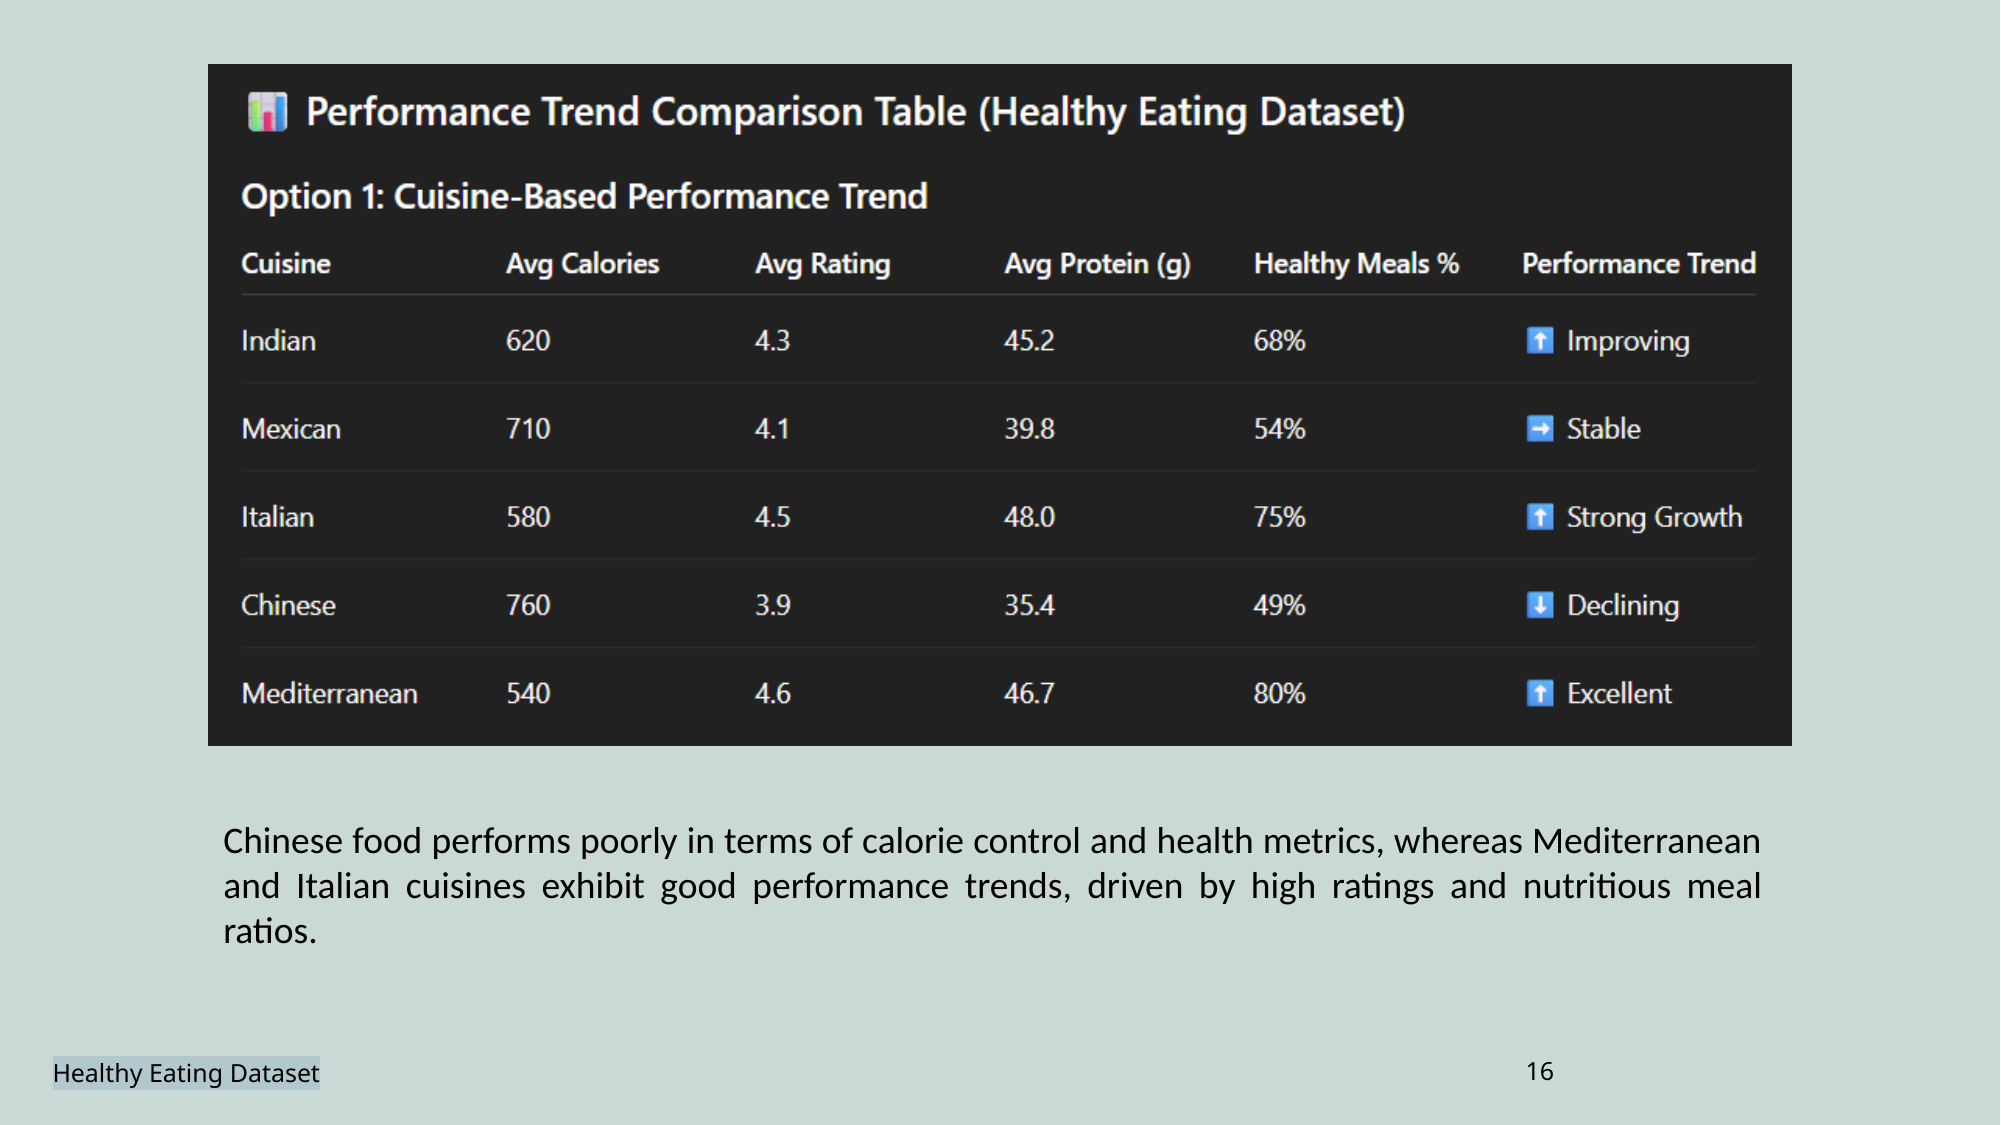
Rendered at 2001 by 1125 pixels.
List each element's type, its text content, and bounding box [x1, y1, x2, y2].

text_box Healthy Eating Dataset [37, 1042, 713, 1103]
picture [208, 64, 1792, 746]
text_box [1510, 1042, 1961, 1103]
list Chinese food performs poorly in terms of calorie control and health metrics, whereas Mediterranean and Italian cuisines exhibit good performance trends, driven by high ratings and nutritious meal ratios. [208, 807, 1792, 959]
